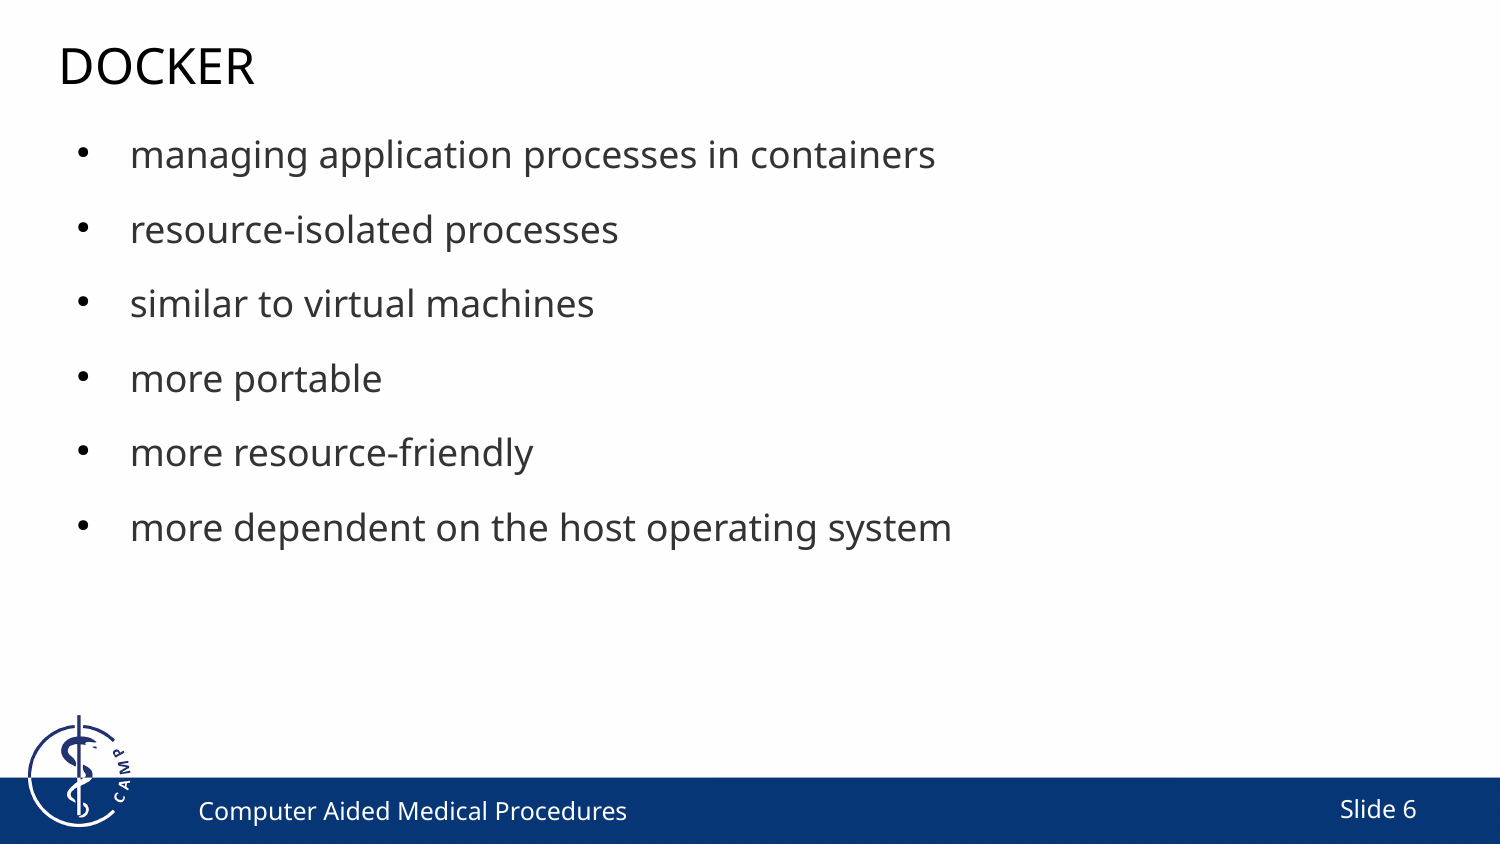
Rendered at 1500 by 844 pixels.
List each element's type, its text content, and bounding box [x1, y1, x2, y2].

text_box Computer Aided Medical Procedures [183, 778, 800, 844]
text_box Slide <number> [1325, 778, 1500, 844]
title DOCKER [58, 28, 1438, 104]
list managing application processes in containers resource-isolated processes similar to virtual machines more portable more resource-friendly more dependent on the host operating system [58, 131, 1441, 760]
picture [0, 0, 1500, 844]
